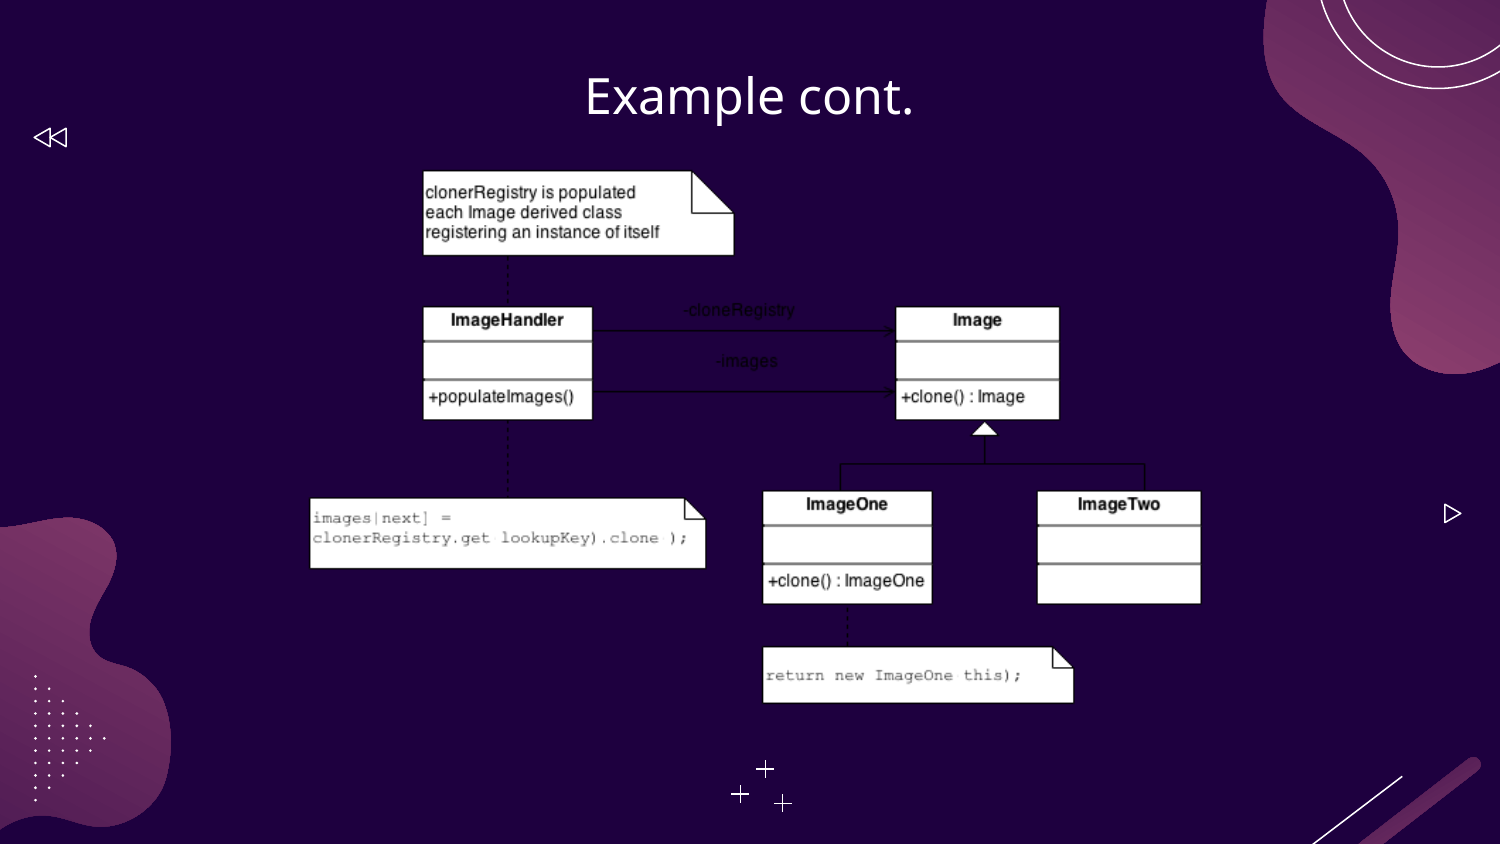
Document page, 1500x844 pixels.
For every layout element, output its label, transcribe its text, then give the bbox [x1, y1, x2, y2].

picture [295, 156, 1205, 717]
text_box Example cont. [118, 49, 1382, 144]
